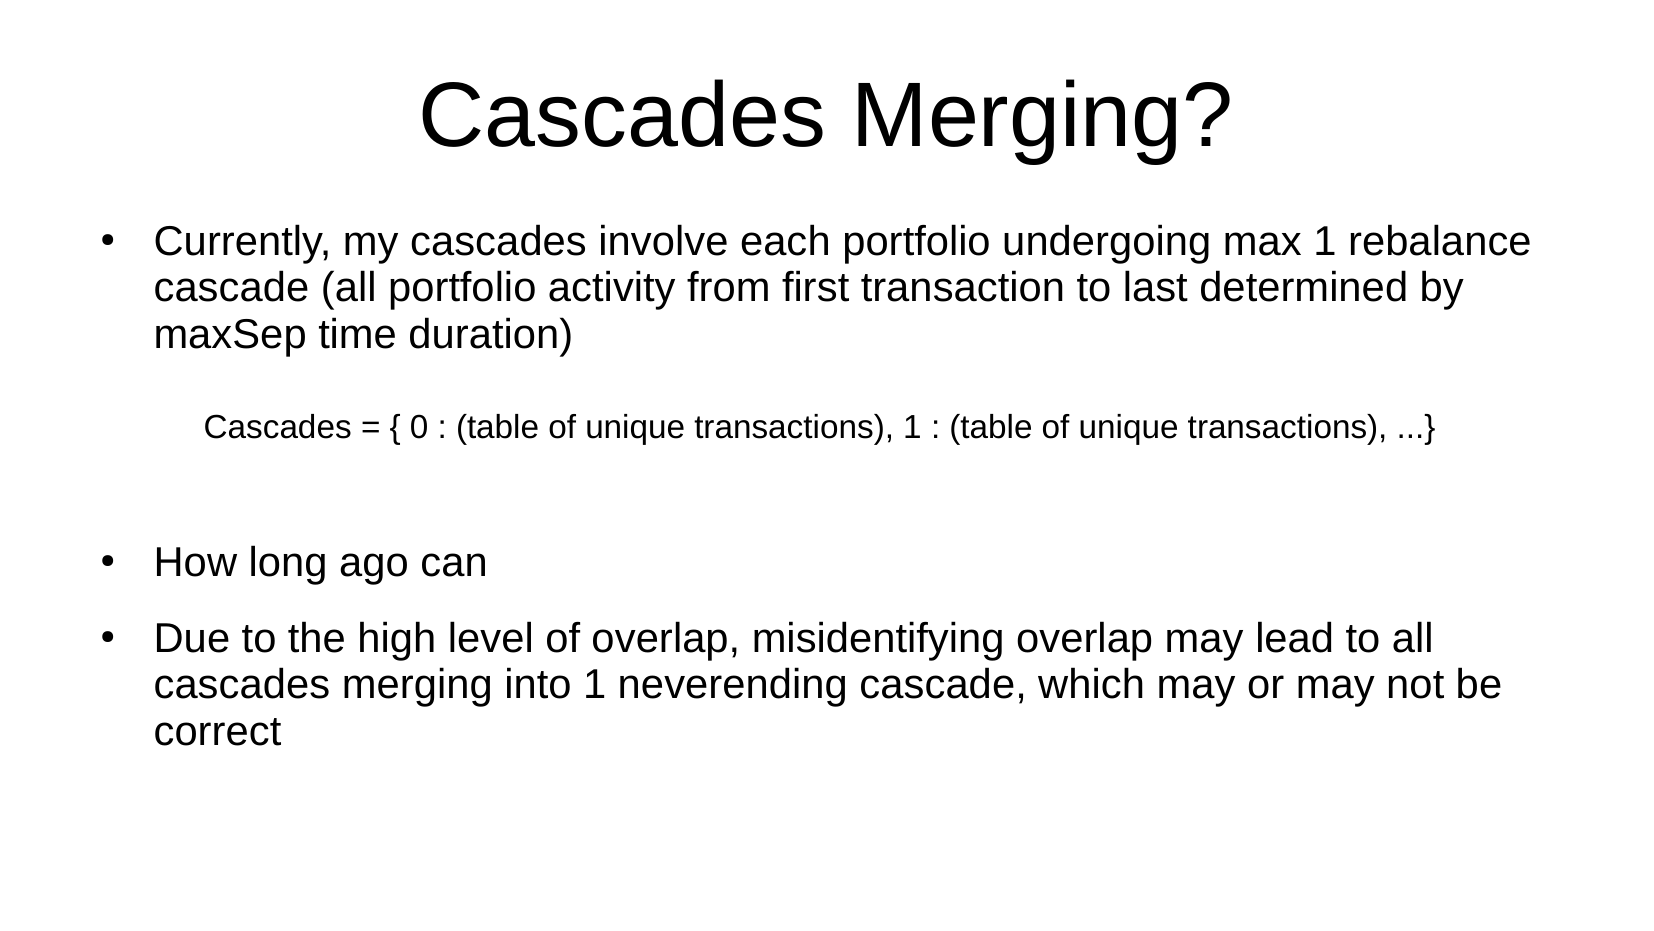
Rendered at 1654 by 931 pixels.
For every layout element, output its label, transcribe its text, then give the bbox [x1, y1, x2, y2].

title Cascades Merging? [82, 37, 1571, 193]
text_box Cascades = { 0 : (table of unique transactions), 1 : (table of unique transactions), ...} [188, 401, 1501, 501]
list Currently, my cascades involve each portfolio undergoing max 1 rebalance cascade (all portfolio activity from first transaction to last determined by maxSep time duration) How long ago can Due to the high level of overlap, misidentifying overlap may lead to all cascades merging into 1 neverending cascade, which may or may not be correct [82, 217, 1571, 758]
